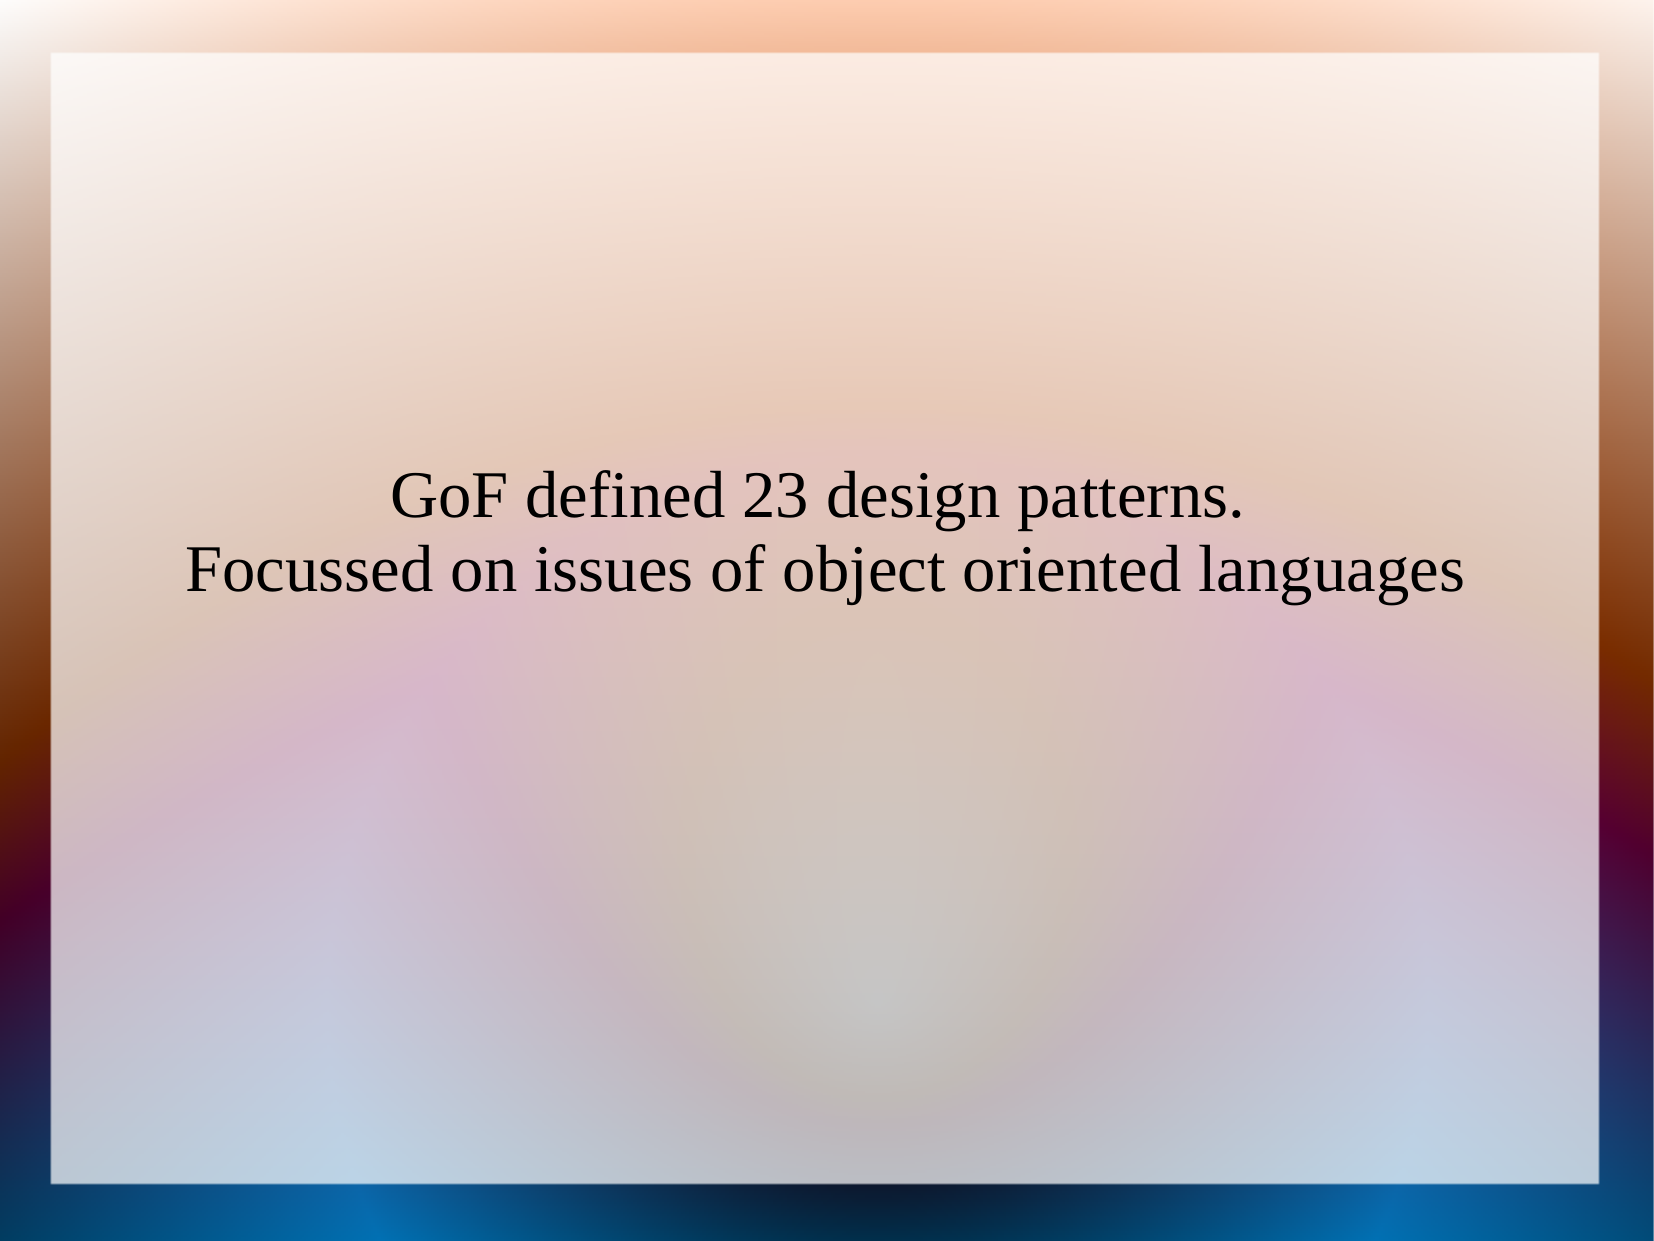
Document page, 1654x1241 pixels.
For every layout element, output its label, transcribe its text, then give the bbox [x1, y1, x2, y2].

subtitle GoF defined 23 design patterns. Focussed on issues of object oriented languages [82, 55, 1571, 1010]
picture [0, 0, 1654, 1241]
